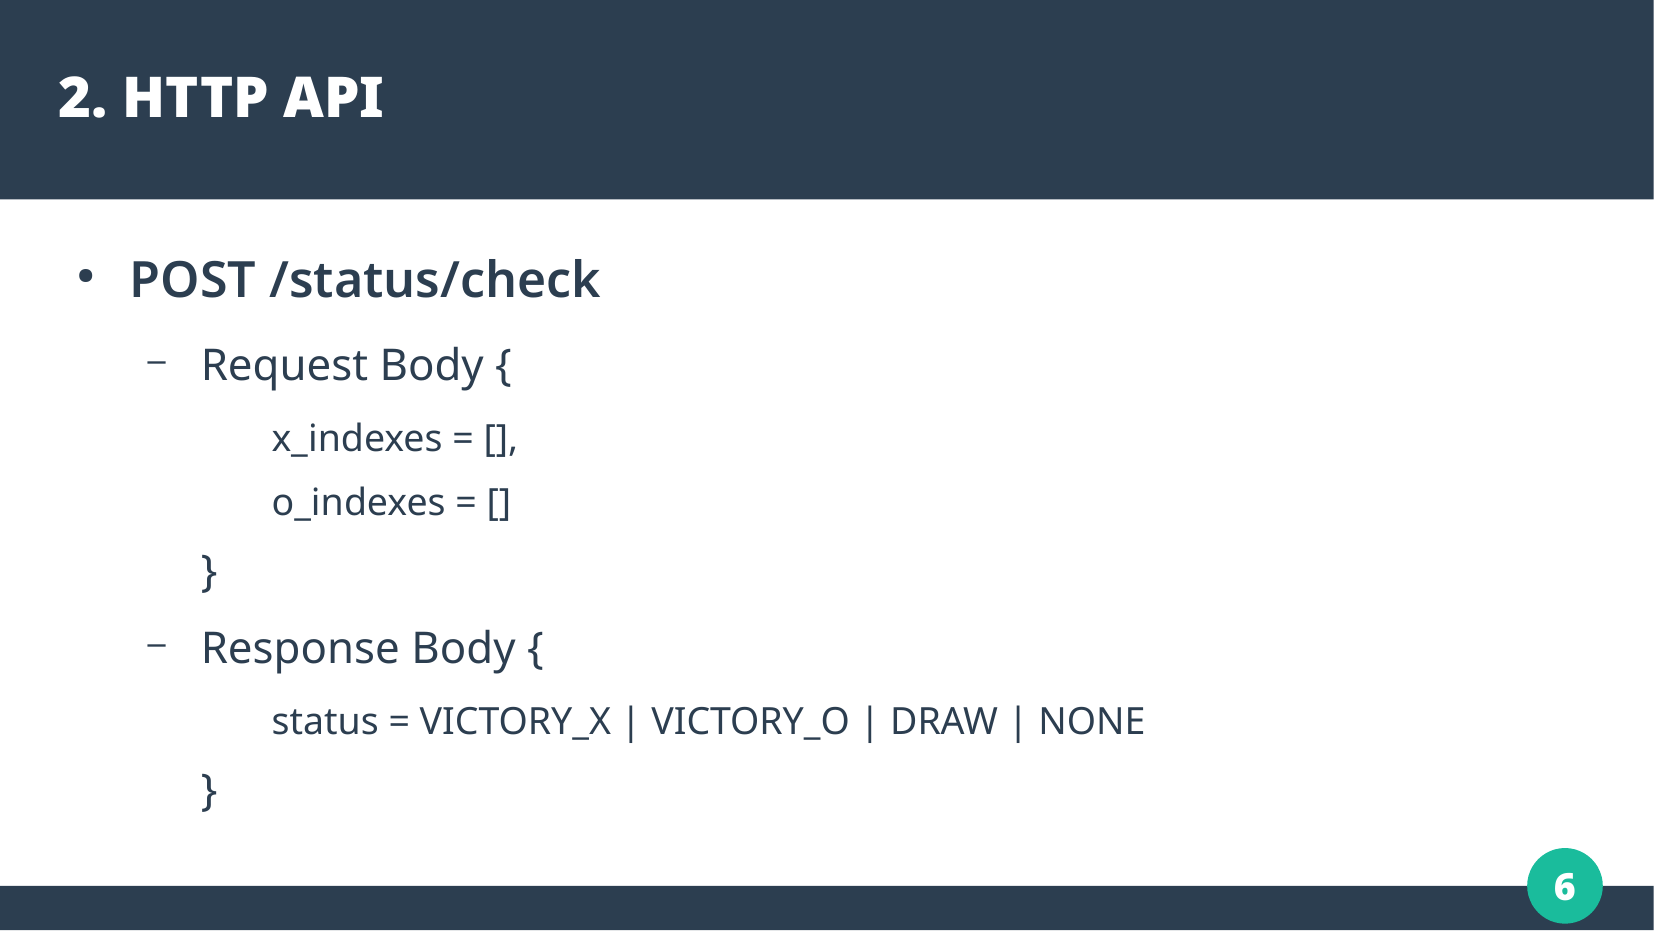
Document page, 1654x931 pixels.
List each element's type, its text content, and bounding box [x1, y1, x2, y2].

list POST /status/check Request Body { x_indexes = [], o_indexes = [] } Response Body { status = VICTORY_X | VICTORY_O | DRAW | NONE } [59, 243, 1595, 864]
title 2. HTTP API [59, 37, 1595, 155]
